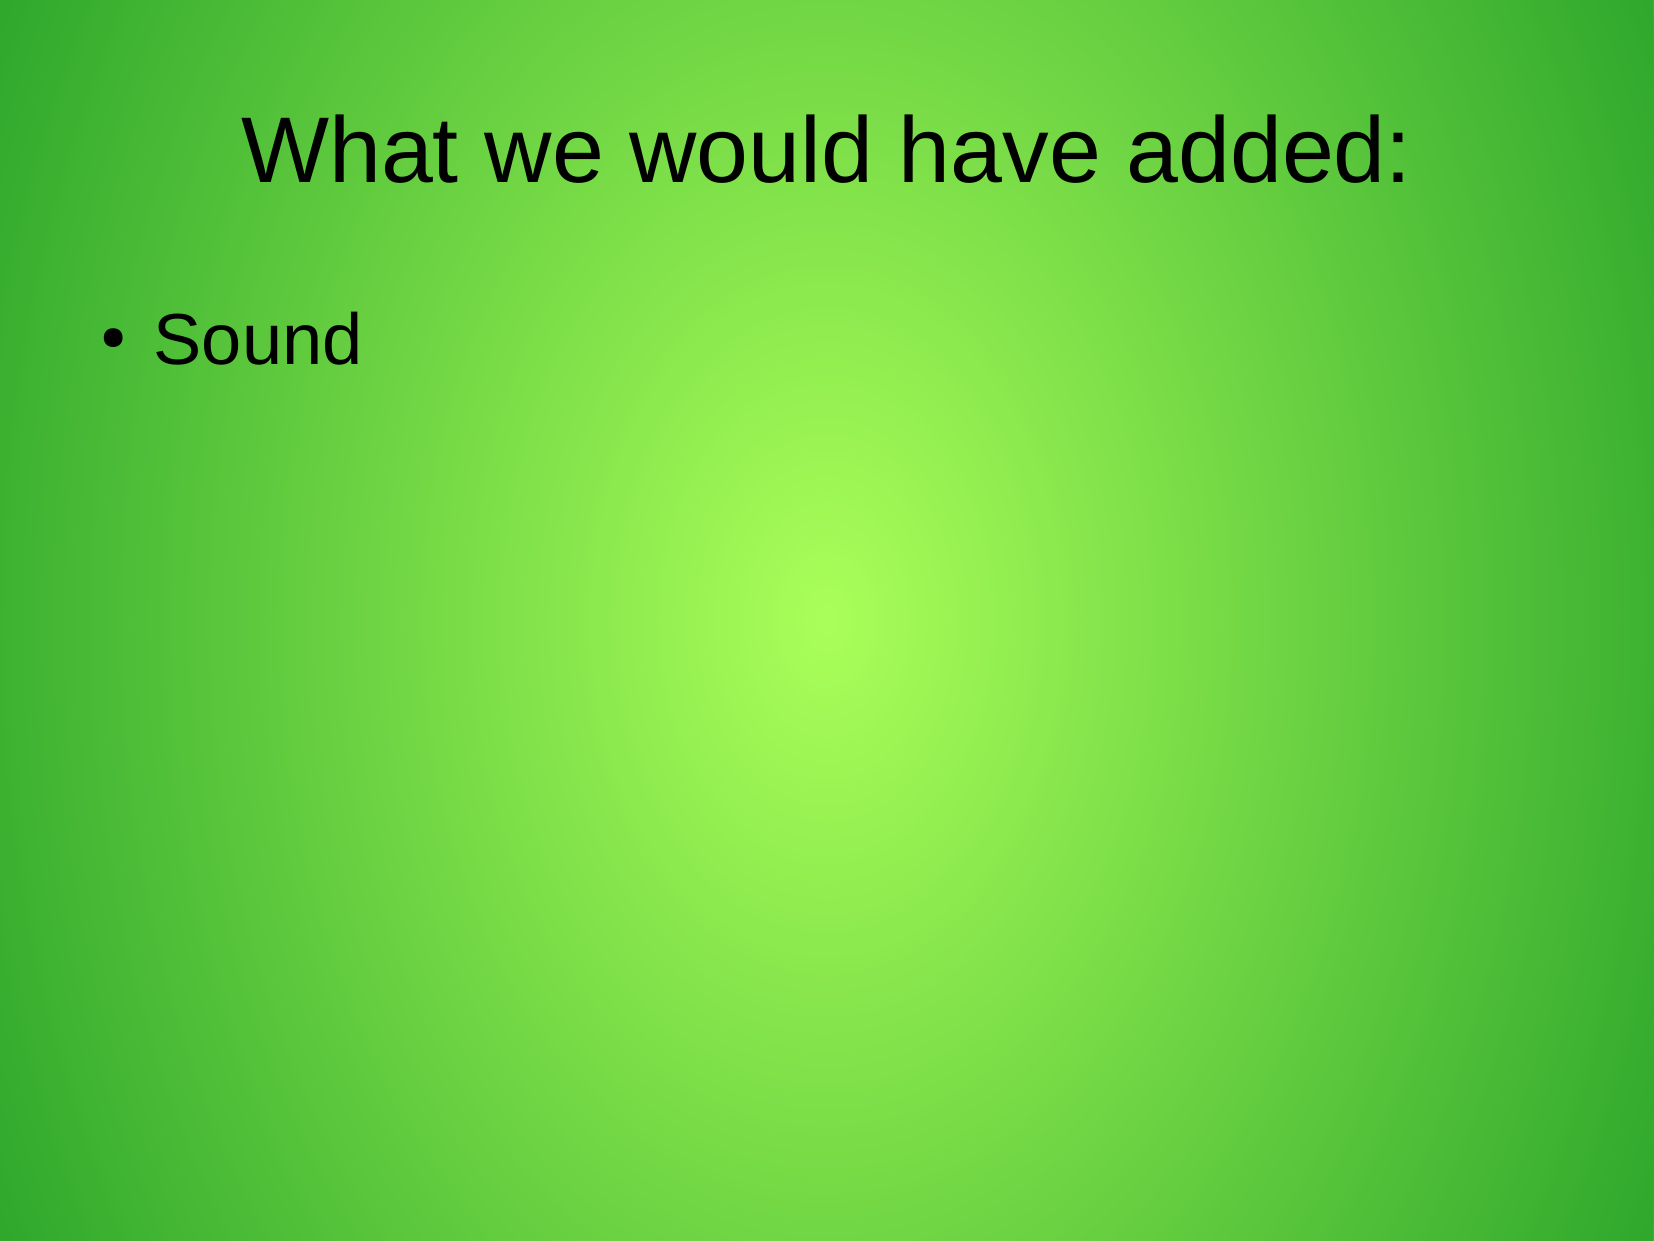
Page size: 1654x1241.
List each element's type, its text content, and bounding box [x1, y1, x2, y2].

title What we would have added: [82, 47, 1571, 252]
list Sound [82, 299, 1571, 1019]
